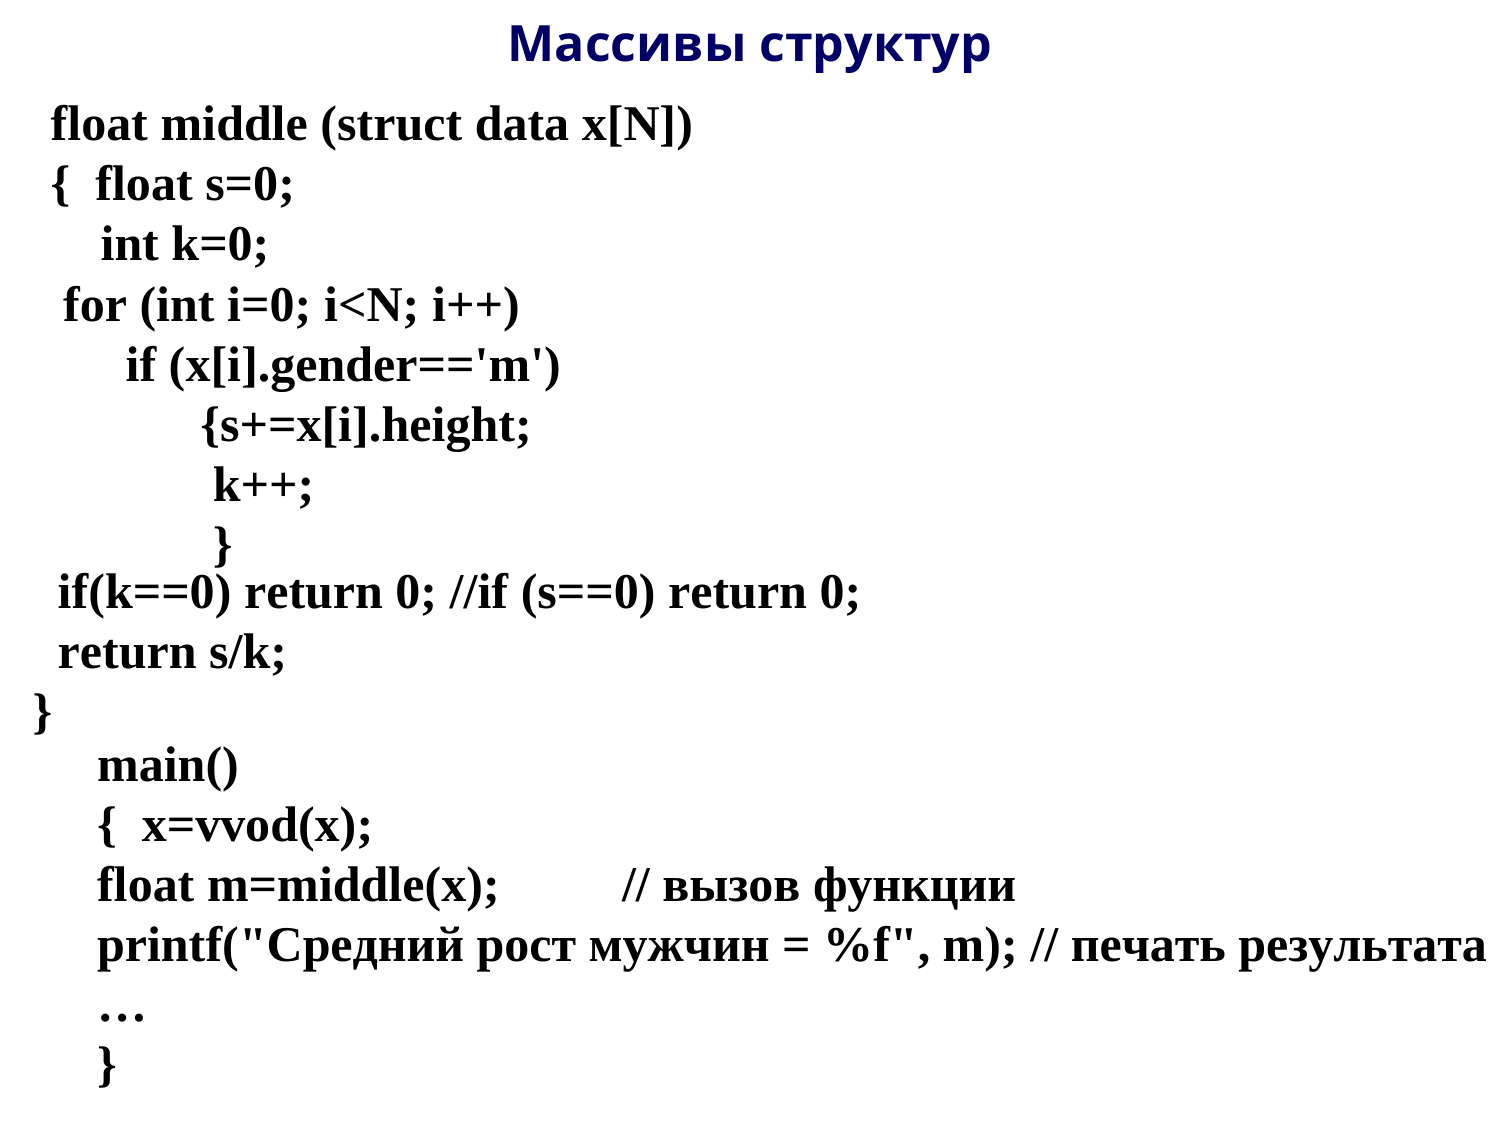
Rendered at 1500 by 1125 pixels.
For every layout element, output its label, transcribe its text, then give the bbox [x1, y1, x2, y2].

text_box Массивы структур [0, 0, 1500, 83]
text_box for (int i=0; i<N; i++) if (x[i].gender=='m') {s+=x[i].height; k++; } [35, 263, 1460, 579]
text_box float middle (struct data x[N]) { float s=0; int k=0; [35, 82, 1479, 278]
text_box main() { x=vvod(x); float m=middle(x); // вызов функции printf("Средний рост мужчин = %f", m); // печать результата … } [7, 723, 1500, 1100]
text_box if(k==0) return 0; //if (s==0) return 0; return s/k; } [17, 551, 1442, 723]
